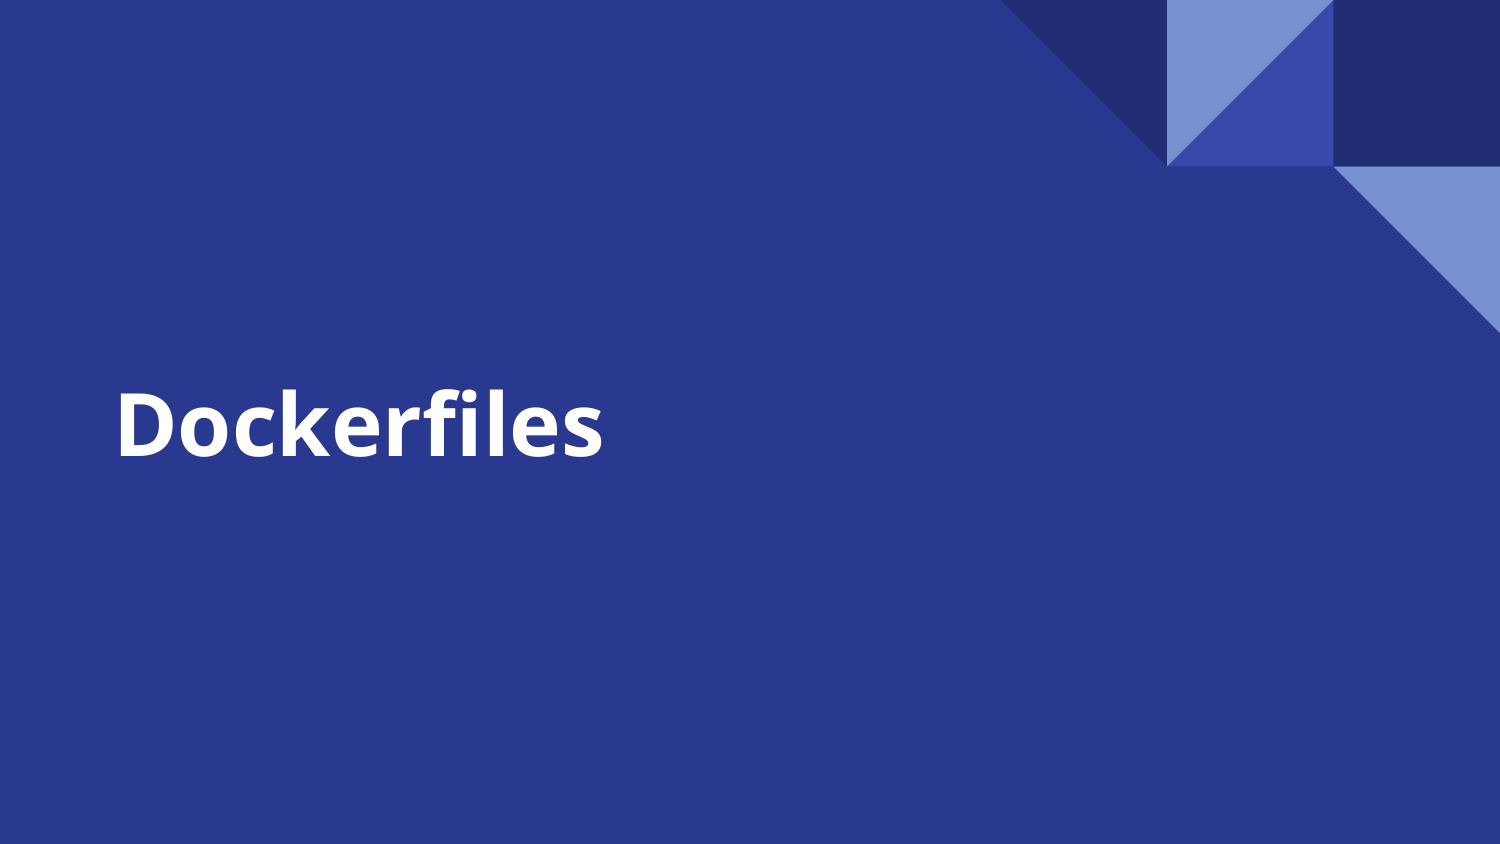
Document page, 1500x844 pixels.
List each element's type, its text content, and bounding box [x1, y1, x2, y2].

title Dockerfiles [98, 353, 1447, 491]
